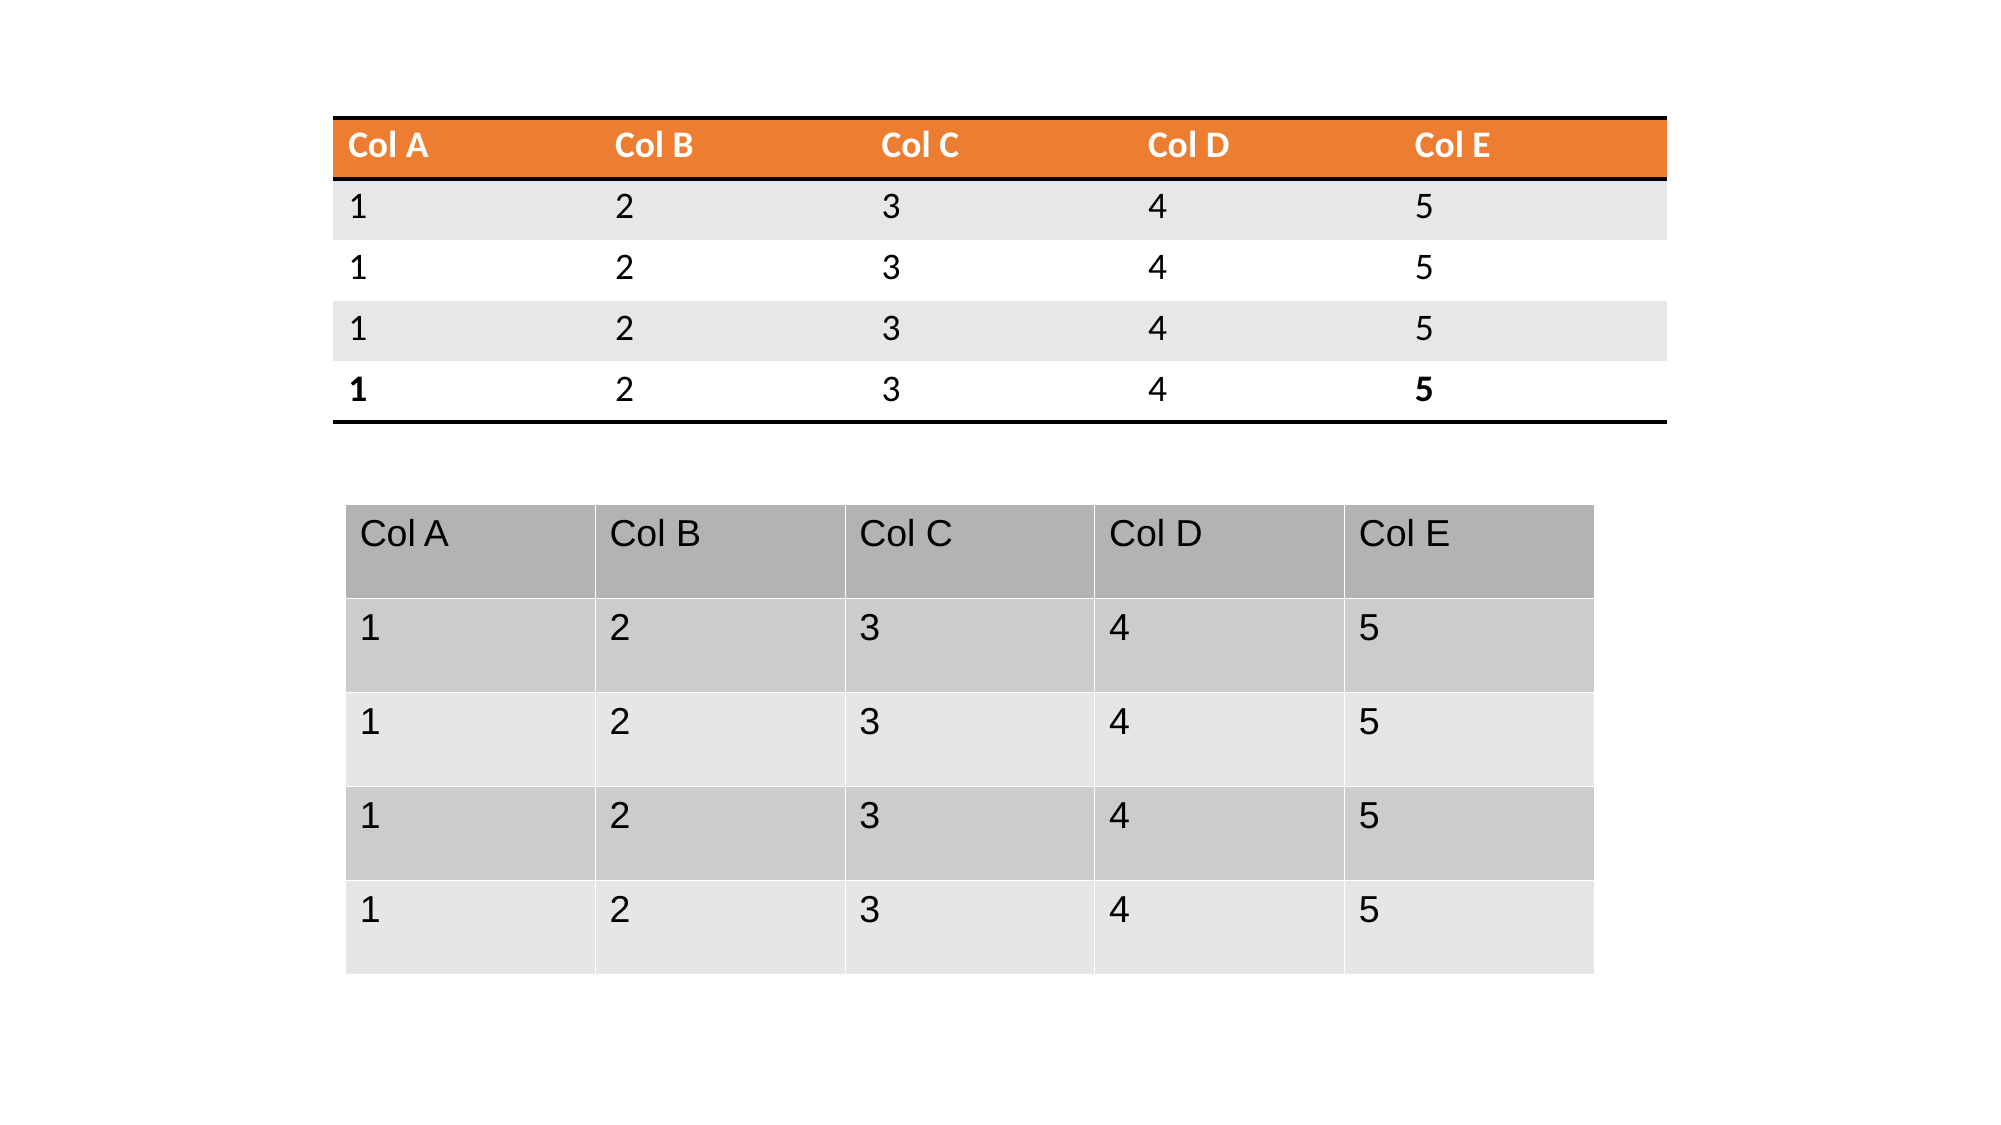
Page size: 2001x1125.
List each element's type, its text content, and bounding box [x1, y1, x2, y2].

table_cell 4 [1133, 240, 1400, 301]
table_cell 3 [867, 361, 1133, 420]
table_cell 1 [346, 787, 595, 880]
table_cell 2 [596, 787, 845, 880]
table_header Col B [600, 120, 867, 177]
table_header Col E [1400, 120, 1667, 177]
table_cell 4 [1133, 361, 1400, 420]
table_cell 1 [346, 693, 595, 786]
table_cell 3 [846, 881, 1094, 974]
table_cell 4 [1133, 181, 1400, 240]
table_cell 2 [600, 181, 867, 240]
table_cell 4 [1133, 301, 1400, 361]
table_cell 1 [333, 361, 600, 420]
table_cell 2 [596, 599, 845, 692]
table_cell 1 [333, 301, 600, 361]
table_cell 4 [1095, 787, 1344, 880]
table_cell 3 [846, 787, 1094, 880]
table_cell 1 [346, 599, 595, 692]
table_header Col D [1133, 120, 1400, 177]
table_cell 5 [1345, 599, 1594, 692]
table_cell 1 [333, 181, 600, 240]
table_header Col C [846, 505, 1094, 598]
table_cell 5 [1345, 881, 1594, 974]
table_cell 3 [867, 181, 1133, 240]
table_cell 1 [346, 881, 595, 974]
table_cell 5 [1400, 301, 1667, 361]
table_cell 2 [600, 361, 867, 420]
table_cell 3 [846, 693, 1094, 786]
table_cell 2 [596, 881, 845, 974]
table_cell 3 [867, 301, 1133, 361]
table_cell 5 [1345, 693, 1594, 786]
table_cell 4 [1095, 599, 1344, 692]
table_cell 5 [1400, 240, 1667, 301]
table_header Col E [1345, 505, 1594, 598]
table_cell 3 [846, 599, 1094, 692]
table_cell 4 [1095, 693, 1344, 786]
table_header Col A [333, 120, 600, 177]
table_cell 2 [600, 240, 867, 301]
table_cell 1 [333, 240, 600, 301]
table_cell 5 [1400, 181, 1667, 240]
table_cell 2 [596, 693, 845, 786]
table_cell 4 [1095, 881, 1344, 974]
table_header Col A [346, 505, 595, 598]
table_cell 5 [1400, 361, 1667, 420]
table_cell 3 [867, 240, 1133, 301]
table_header Col D [1095, 505, 1344, 598]
table_header Col C [867, 120, 1133, 177]
table_cell 5 [1345, 787, 1594, 880]
table_header Col B [596, 505, 845, 598]
table_cell 2 [600, 301, 867, 361]
